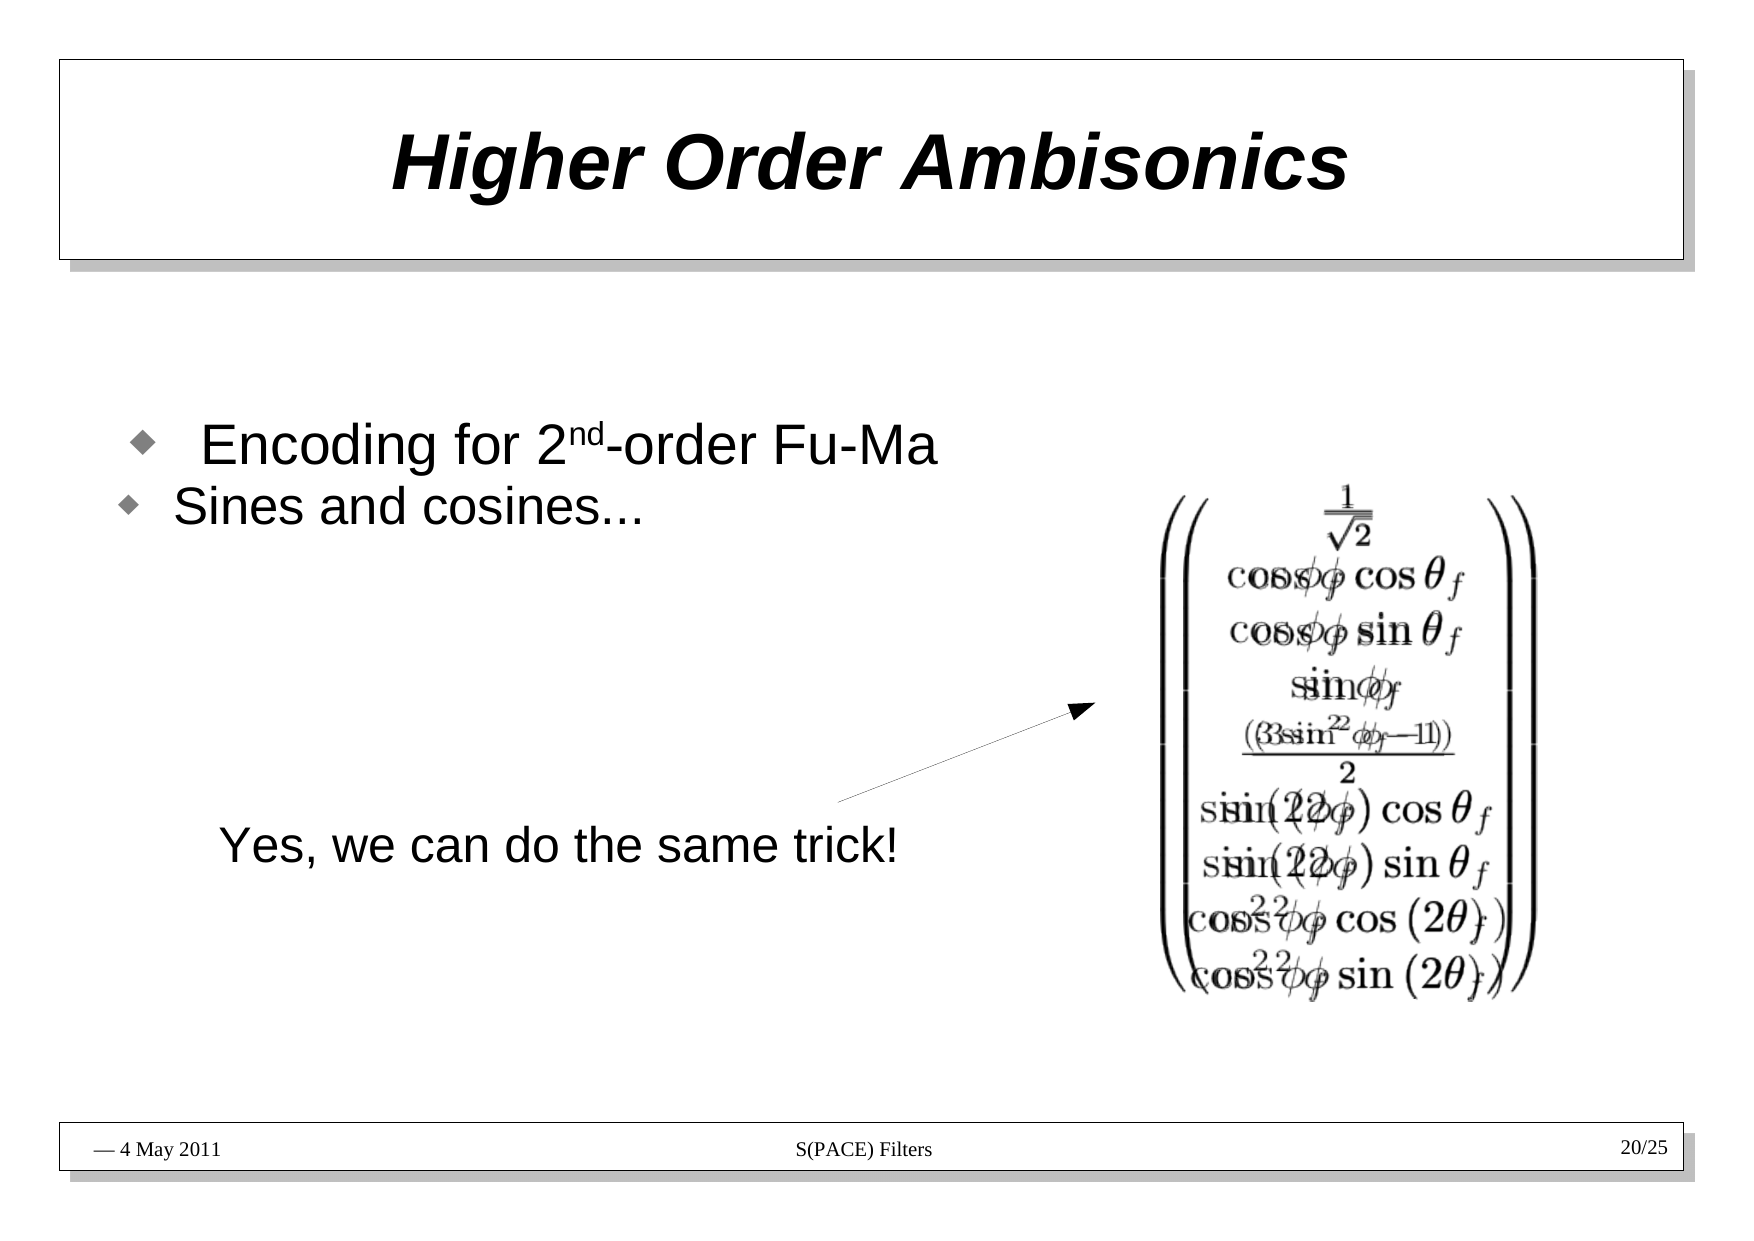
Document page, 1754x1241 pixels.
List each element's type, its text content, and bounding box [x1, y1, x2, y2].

picture [1160, 482, 1538, 1002]
title Higher Order Ambisonics [59, 59, 1684, 266]
text_box Yes, we can do the same trick! [218, 816, 895, 873]
list Encoding for 2nd-order Fu-Ma Sines and cosines... [118, 413, 1682, 1034]
